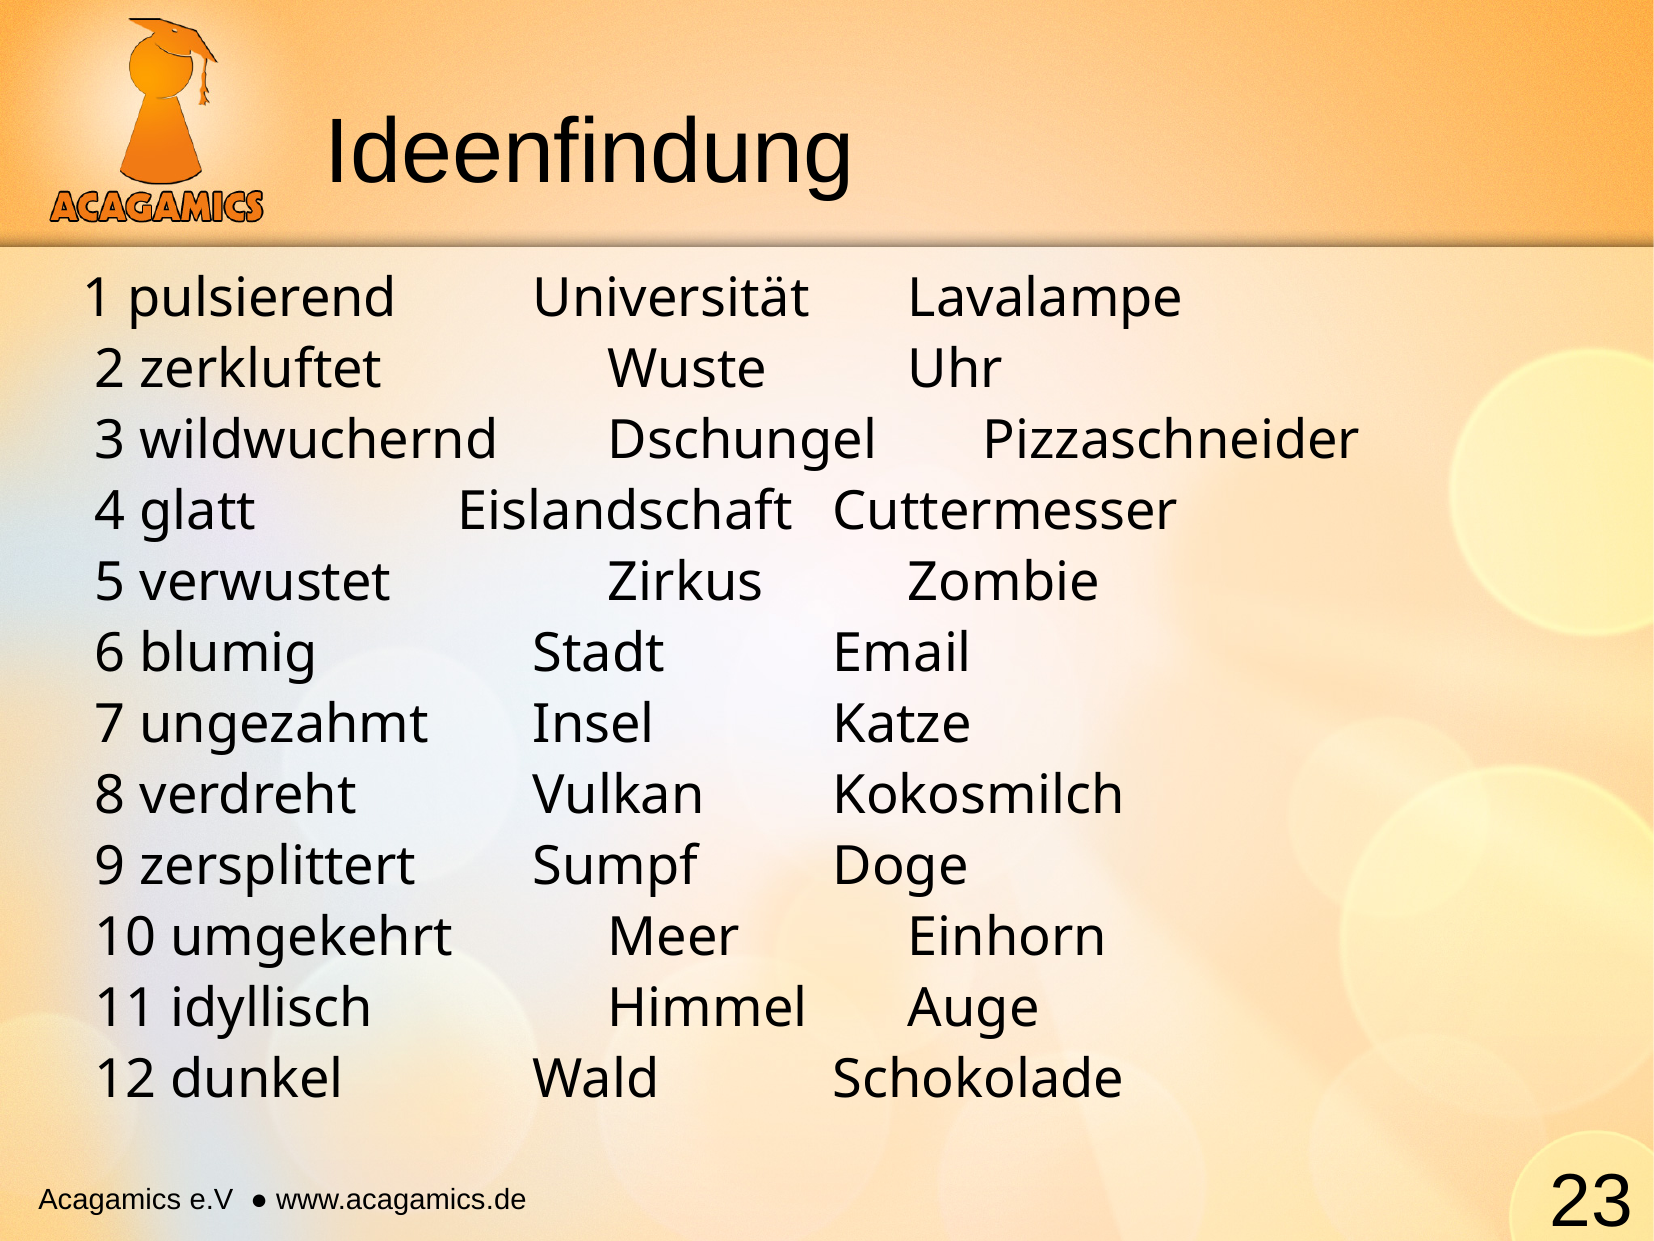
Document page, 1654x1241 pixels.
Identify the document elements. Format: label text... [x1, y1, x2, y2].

text_box [1517, 1151, 1654, 1241]
list 1 pulsierend Universität Lavalampe 2 zerkluftet Wuste Uhr 3 wildwuchernd Dschungel Pizzaschneider 4 glatt Eislandschaft Cuttermesser 5 verwustet Zirkus Zombie 6 blumig Stadt Email 7 ungezahmt Insel Katze 8 verdreht Vulkan Kokosmilch 9 zersplittert Sumpf Doge 10 umgekehrt Meer Einhorn 11 idyllisch Himmel Auge 12 dunkel Wald Schokolade [82, 262, 1571, 1188]
title Ideenfindung [324, 76, 1571, 216]
